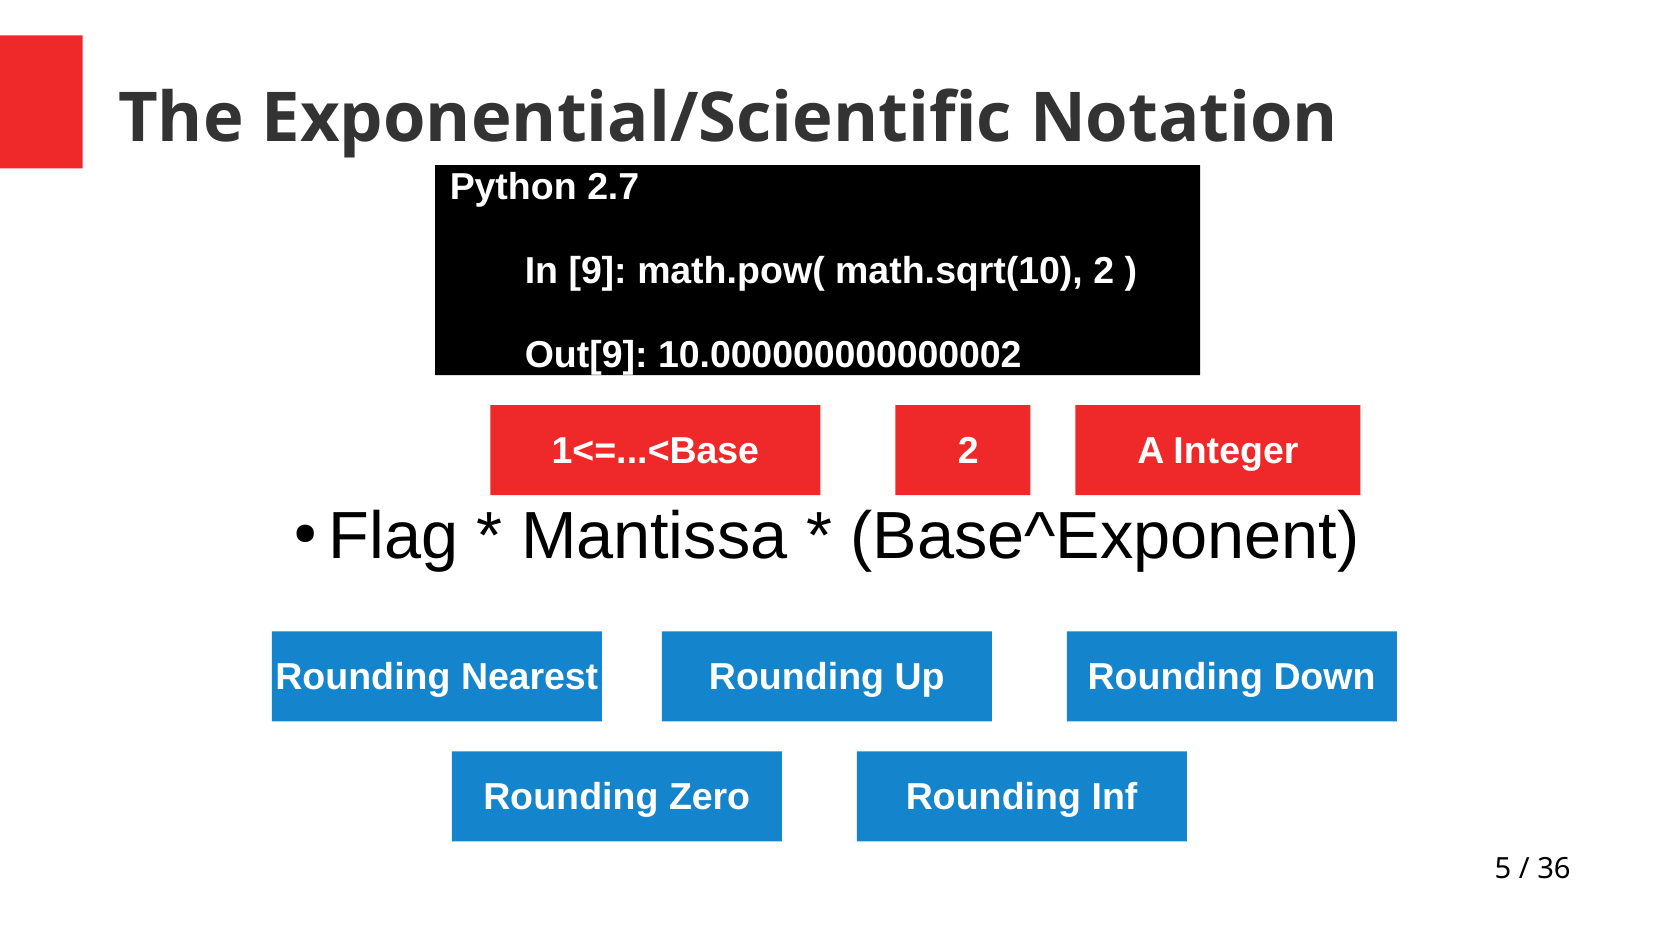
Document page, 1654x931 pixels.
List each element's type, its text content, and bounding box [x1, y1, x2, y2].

text_box Rounding Up [661, 631, 992, 722]
text_box 1<=...<Base [490, 405, 821, 496]
text_box 2 [895, 405, 1031, 496]
text_box Python 2.7 In [9]: math.pow( math.sqrt(10), 2 ) Out[9]: 10.000000000000002 [435, 165, 1201, 376]
text_box Rounding Down [1066, 631, 1397, 722]
text_box Rounding Nearest [271, 631, 602, 722]
text_box A Integer [1075, 405, 1361, 496]
text_box Rounding Zero [451, 751, 782, 842]
subtitle Flag * Mantissa * (Base^Exponent) [118, 265, 1536, 806]
title The Exponential/Scientific Notation [118, 37, 1571, 193]
text_box Rounding Inf [856, 751, 1187, 842]
